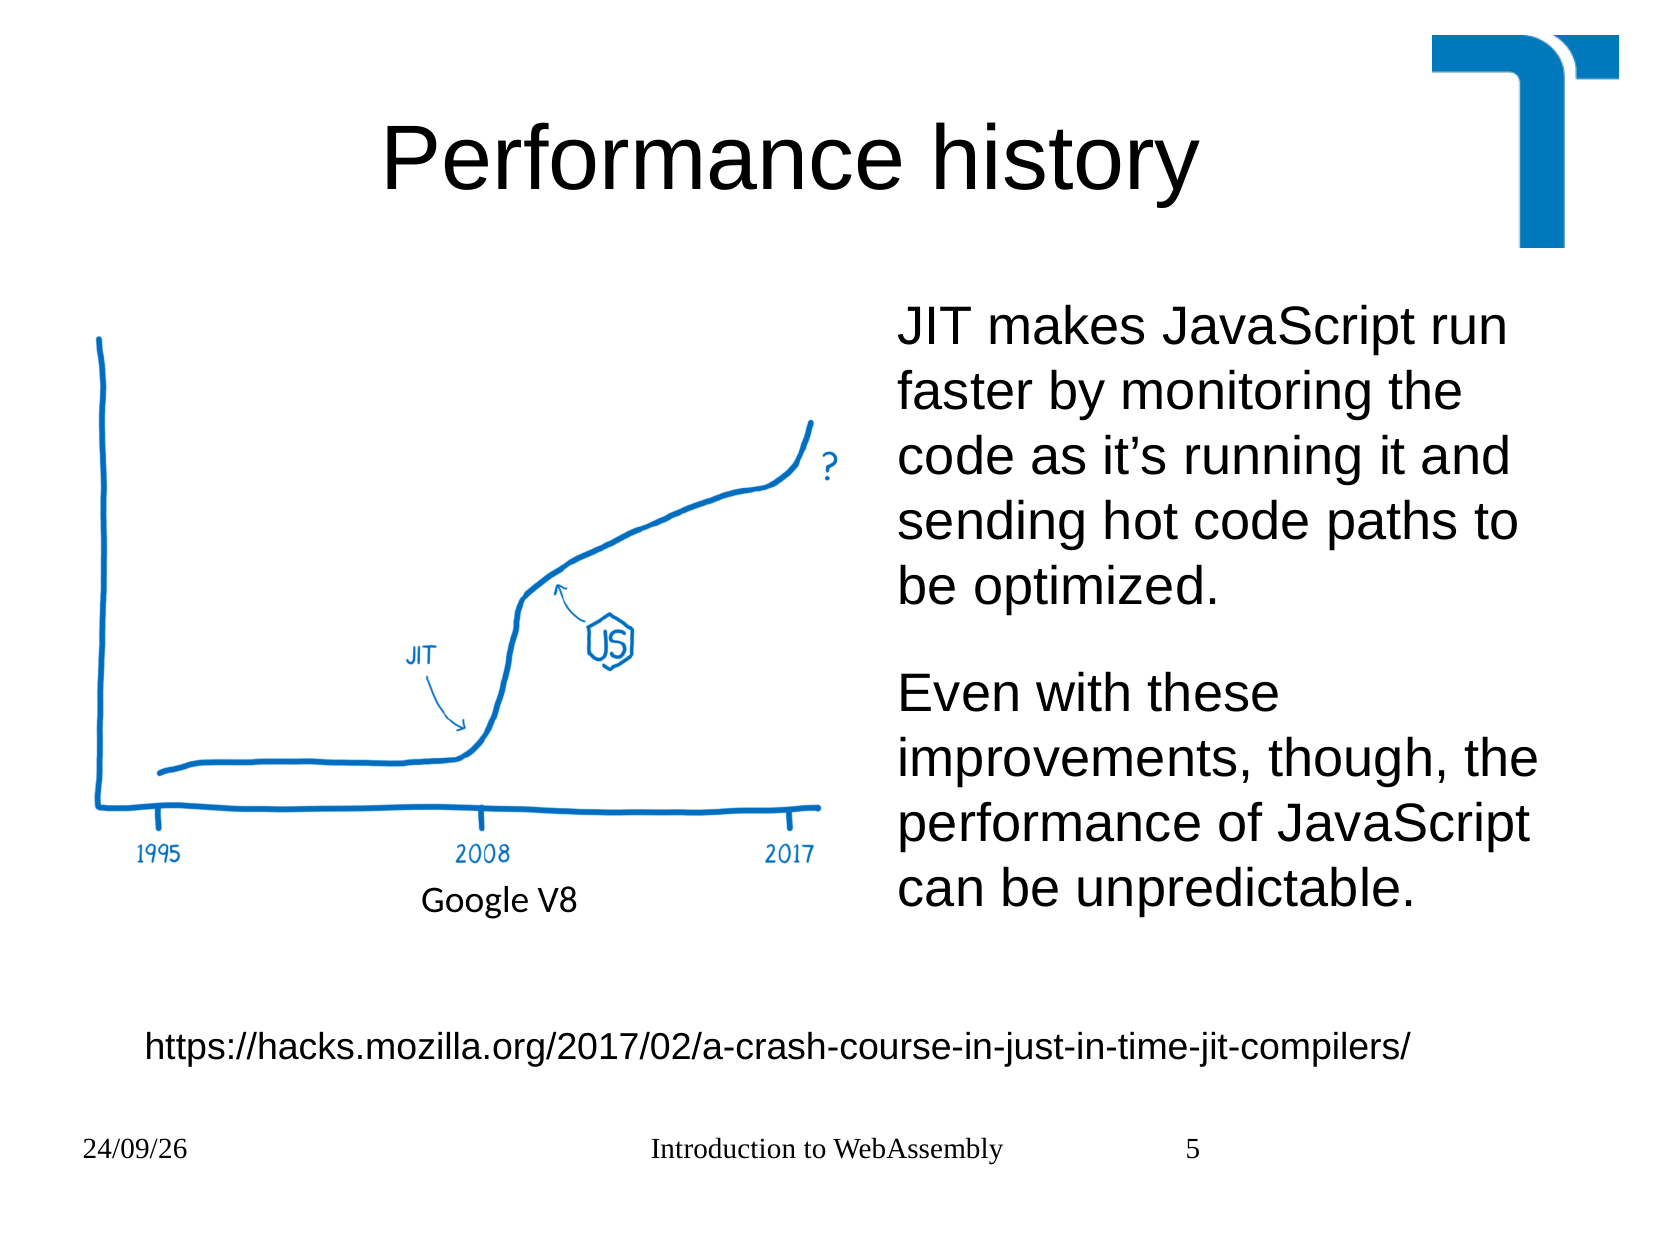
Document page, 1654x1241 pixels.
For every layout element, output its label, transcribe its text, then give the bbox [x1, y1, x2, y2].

picture [90, 295, 839, 912]
text_box Google V8 [406, 867, 596, 929]
text_box 07/09/2017 [82, 1129, 468, 1216]
list JIT makes JavaScript run faster by monitoring the code as it’s running it and sending hot code paths to be optimized. Even with these improvements, though, the performance of JavaScript can be unpredictable. [897, 290, 1550, 1108]
title Performance history [82, 49, 1501, 257]
text_box https://hacks.mozilla.org/2017/02/a-crash-course-in-just-in-time-jit-compilers/ [129, 1017, 1437, 1075]
text_box [1185, 1129, 1571, 1216]
text_box Introduction to WebAssembly [565, 1129, 1090, 1216]
